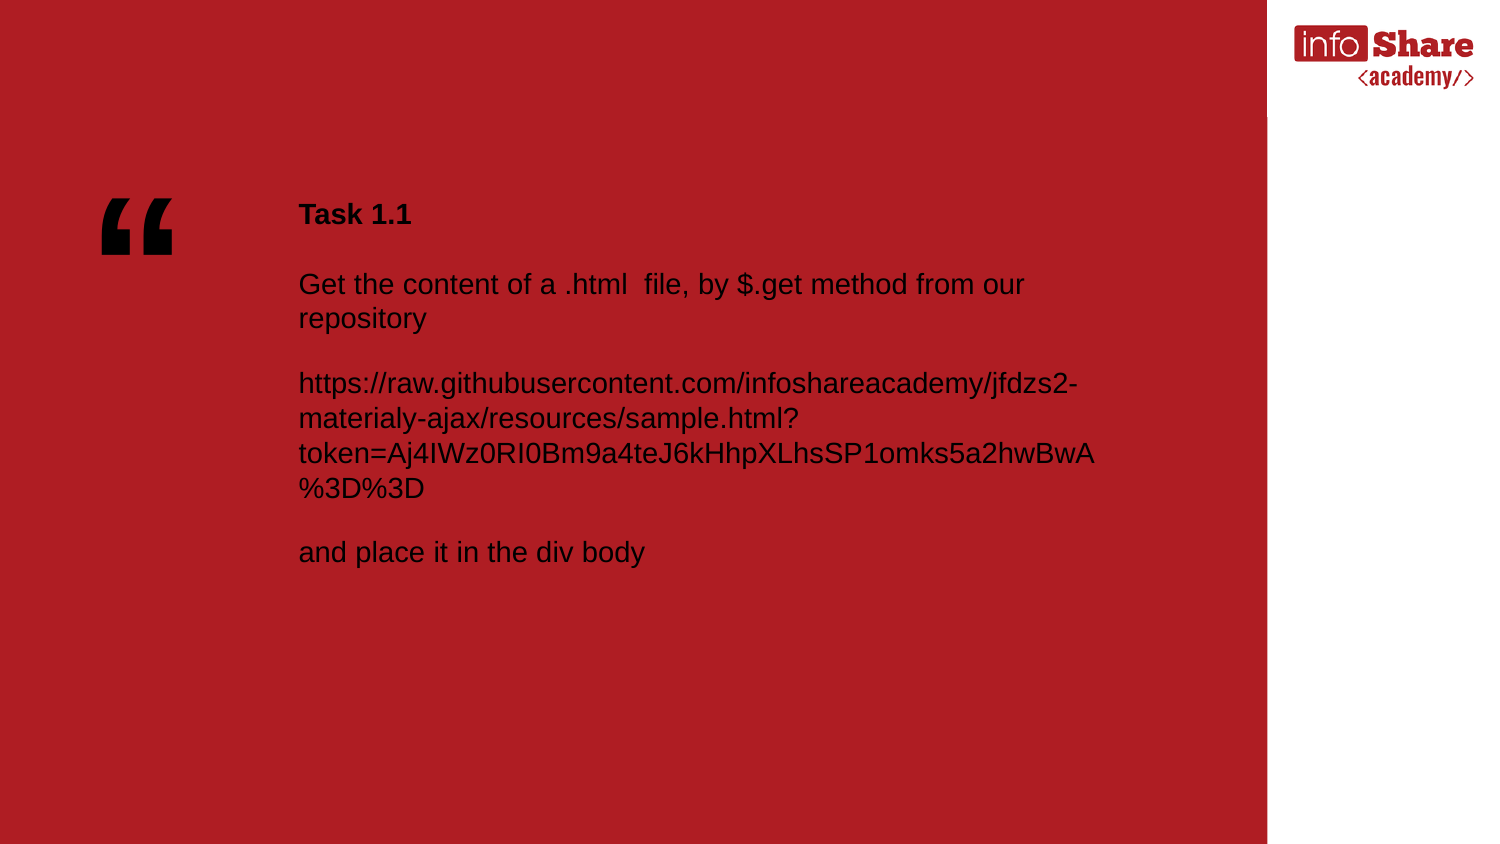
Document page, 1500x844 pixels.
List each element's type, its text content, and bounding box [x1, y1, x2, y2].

list Task 1.1 Get the content of a .html file, by $.get method from our repository https://raw.githubusercontent.com/infoshareacademy/jfdzs2-materialy-ajax/resources/sample.html?token=Aj4IWz0RI0Bm9a4teJ6kHhpXLhsSP1omks5a2hwBwA%3D%3D and place it in the div body [283, 180, 1171, 726]
picture [1267, 0, 1500, 117]
